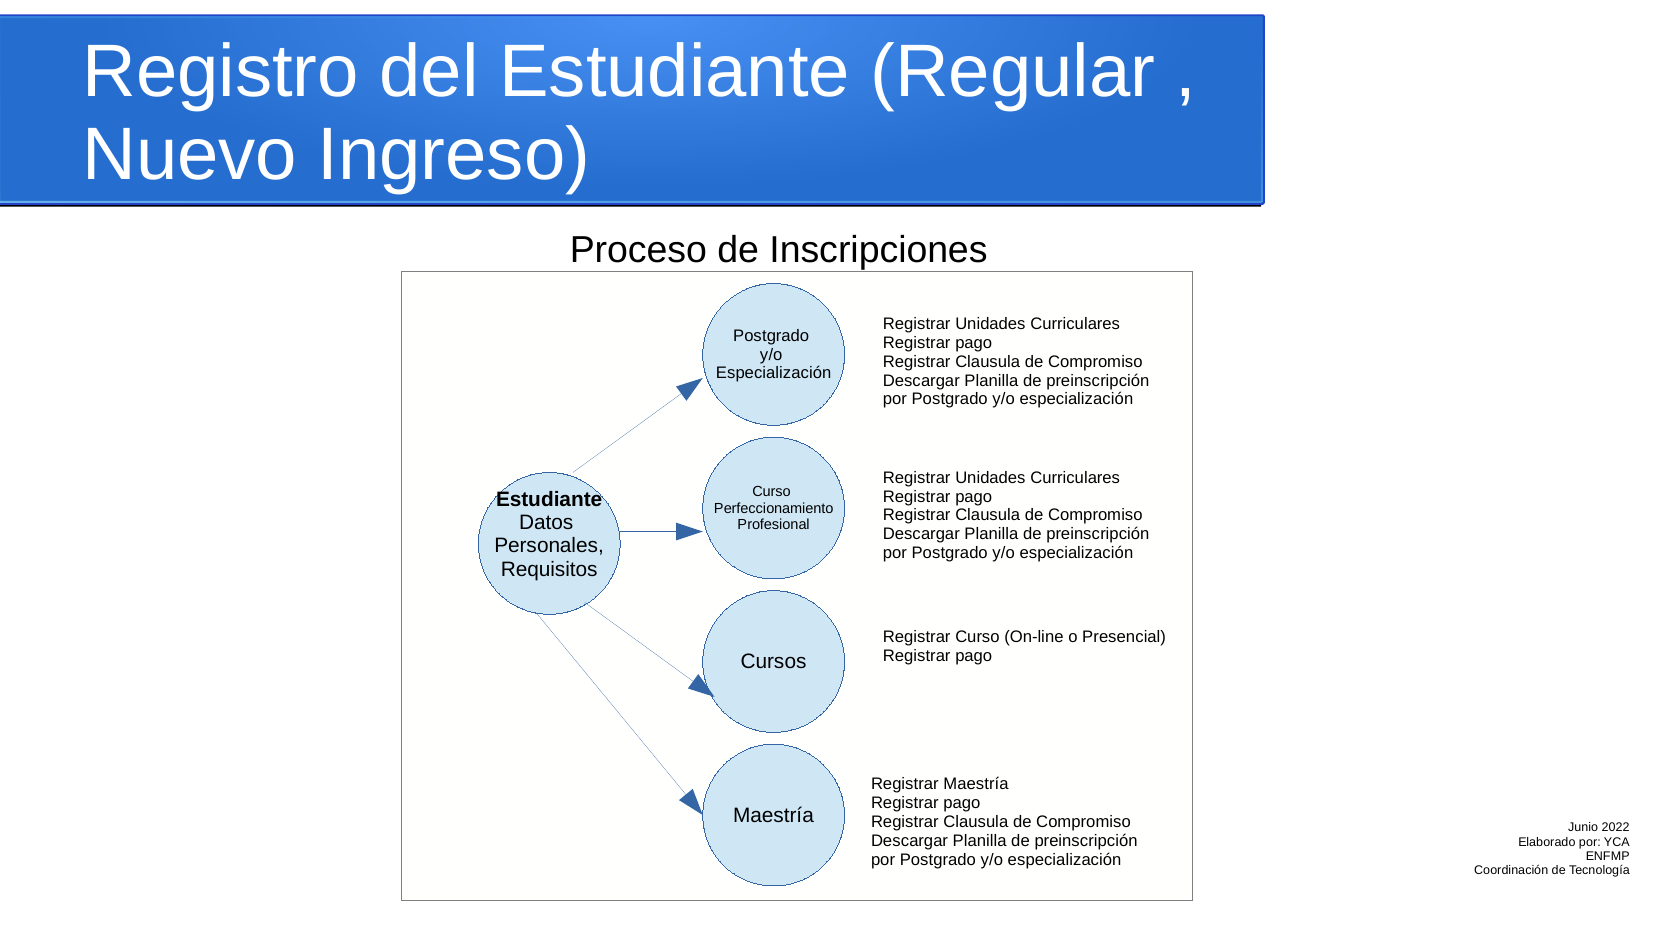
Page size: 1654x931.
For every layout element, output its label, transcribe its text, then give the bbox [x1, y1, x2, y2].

text_box Curso Perfeccionamiento Profesional [702, 437, 845, 579]
text_box Registrar Unidades Curriculares Registrar pago Registrar Clausula de Compromiso Descargar Planilla de preinscripción por Postgrado y/o especialización [868, 460, 1170, 570]
text_box Cursos [702, 590, 845, 733]
text_box Maestría [702, 744, 845, 886]
text_box Junio 2022 Elaborado por: YCA ENFMP Coordinación de Tecnología [1358, 813, 1645, 922]
title Registro del Estudiante (Regular , Nuevo Ingreso) [82, 29, 1235, 196]
text_box [401, 271, 1193, 901]
text_box Estudiante Datos Personales, Requisitos [478, 472, 621, 615]
text_box Proceso de Inscripciones [555, 220, 1022, 278]
text_box Registrar Maestría Registrar pago Registrar Clausula de Compromiso Descargar Planilla de preinscripción por Postgrado y/o especialización [856, 767, 1153, 877]
text_box Registrar Curso (On-line o Presencial) Registrar pago [868, 619, 1182, 692]
text_box Postgrado y/o Especialización [702, 283, 845, 426]
text_box Registrar Unidades Curriculares Registrar pago Registrar Clausula de Compromiso Descargar Planilla de preinscripción por Postgrado y/o especialización [868, 307, 1170, 416]
